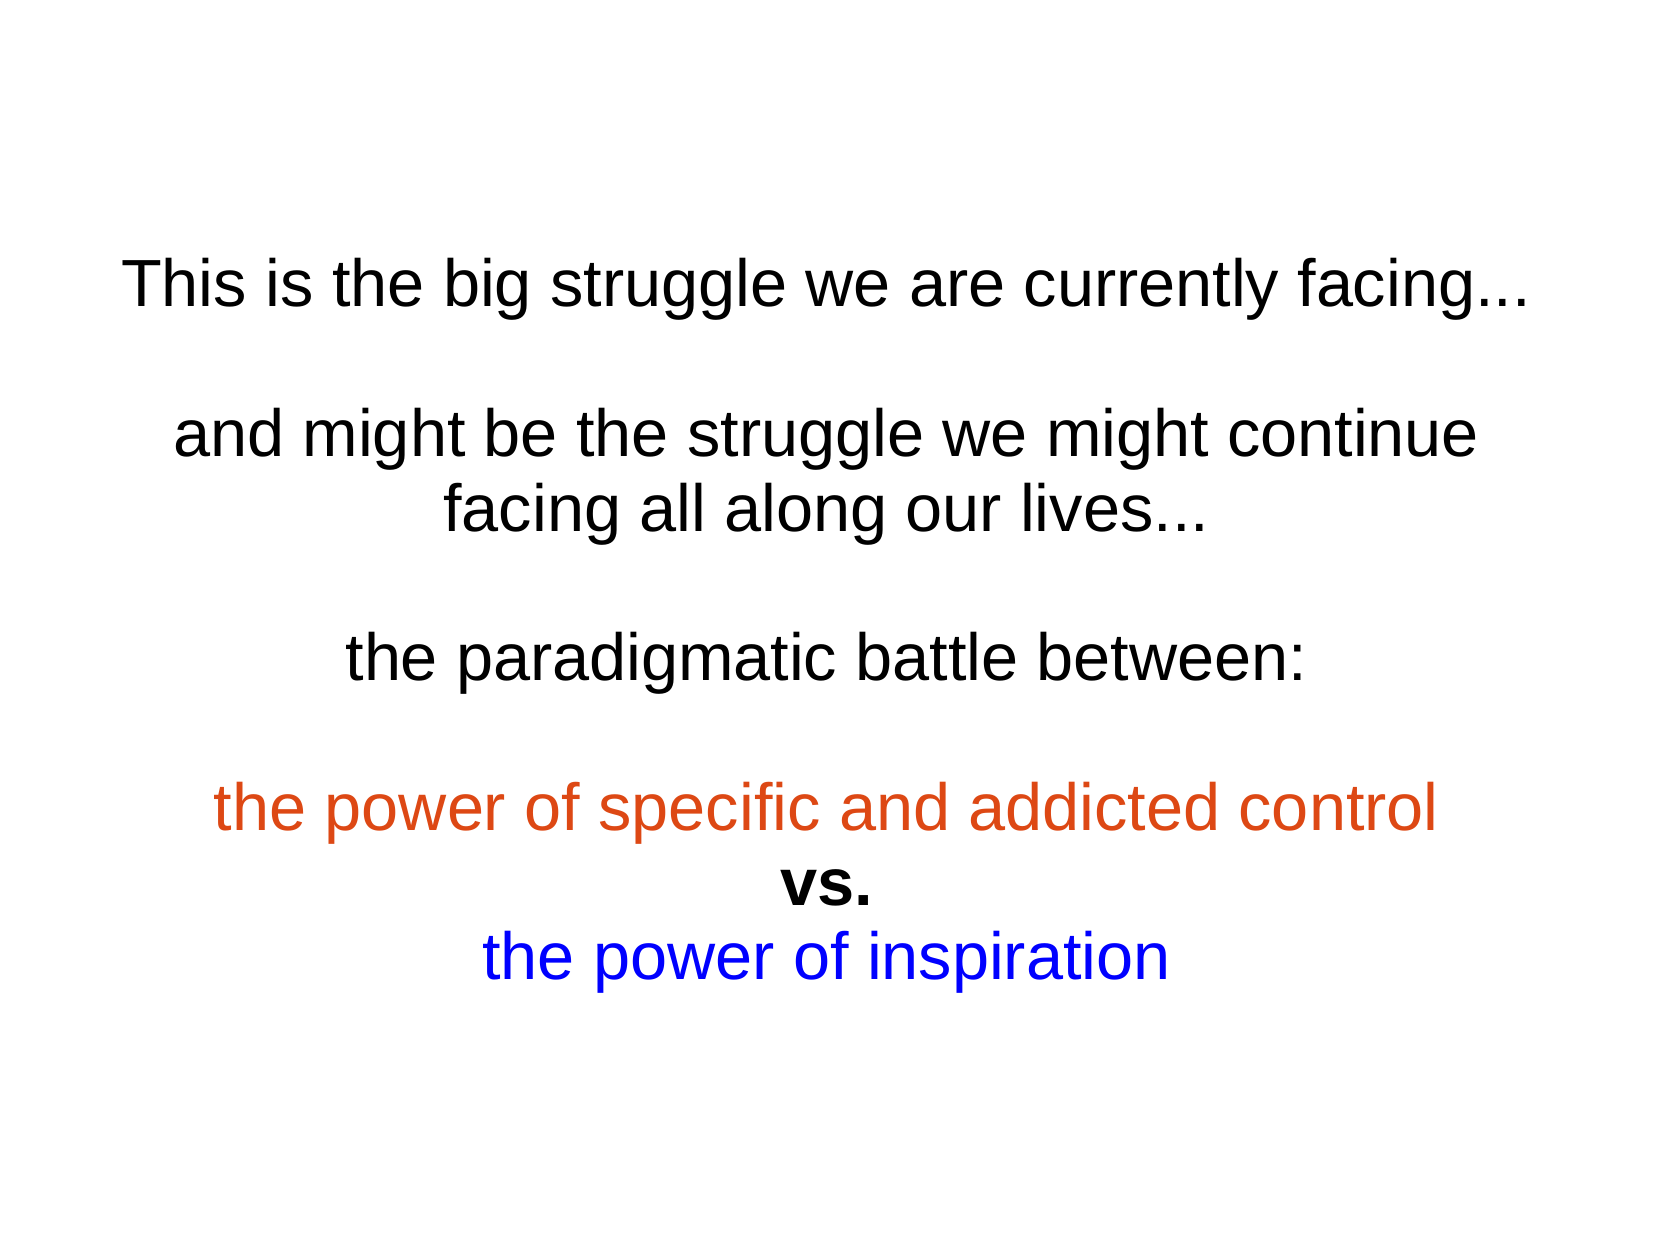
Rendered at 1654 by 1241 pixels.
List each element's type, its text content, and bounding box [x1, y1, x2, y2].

title This is the big struggle we are currently facing... and might be the struggle we might continue facing all along our lives... the paradigmatic battle between: the power of specific and addicted control vs. the power of inspiration [82, 246, 1571, 994]
